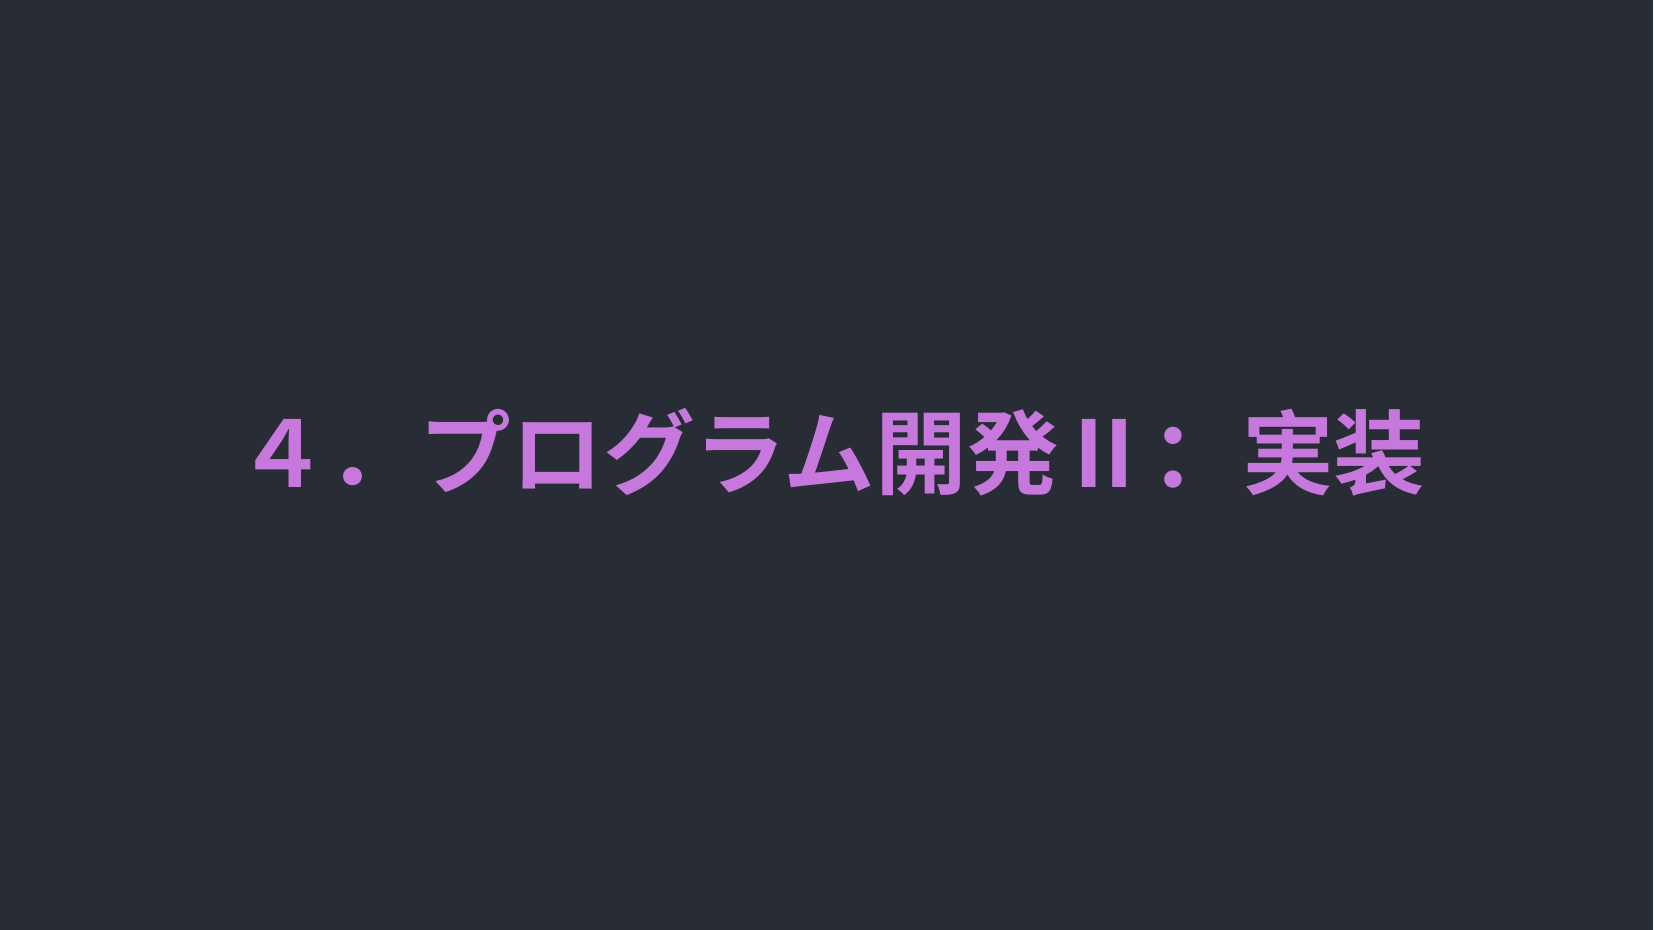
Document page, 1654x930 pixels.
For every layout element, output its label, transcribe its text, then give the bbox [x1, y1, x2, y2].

title ４．プログラム開発Ⅱ：実装 [87, 369, 1576, 526]
